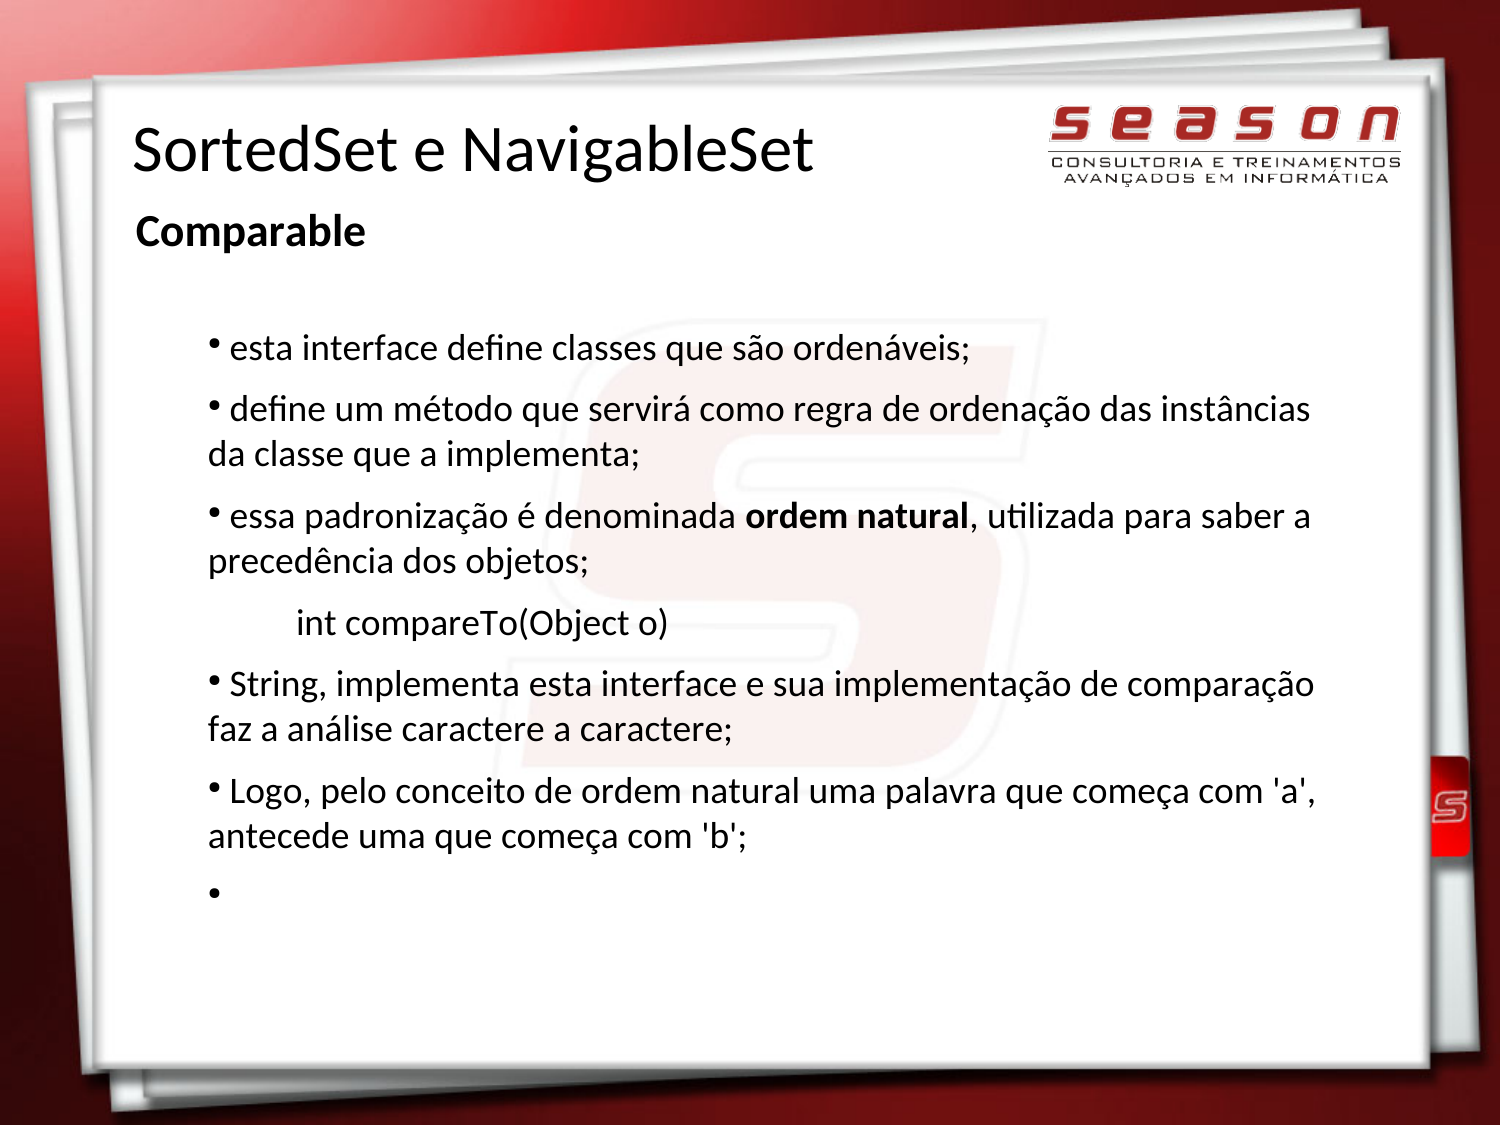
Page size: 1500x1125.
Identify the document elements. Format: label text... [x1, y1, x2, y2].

picture [0, 0, 1500, 1125]
text_box esta interface define classes que são ordenáveis; define um método que servirá como regra de ordenação das instâncias da classe que a implementa; essa padronização é denominada ordem natural, utilizada para saber a precedência dos objetos; int compareTo(Object o) String, implementa esta interface e sua implementação de comparação faz a análise caractere a caractere; Logo, pelo conceito de ordem natural uma palavra que começa com 'a', antecede uma que começa com 'b'; [207, 318, 1328, 922]
text_box Comparable [135, 200, 1246, 256]
title SortedSet e NavigableSet [118, 33, 1394, 257]
